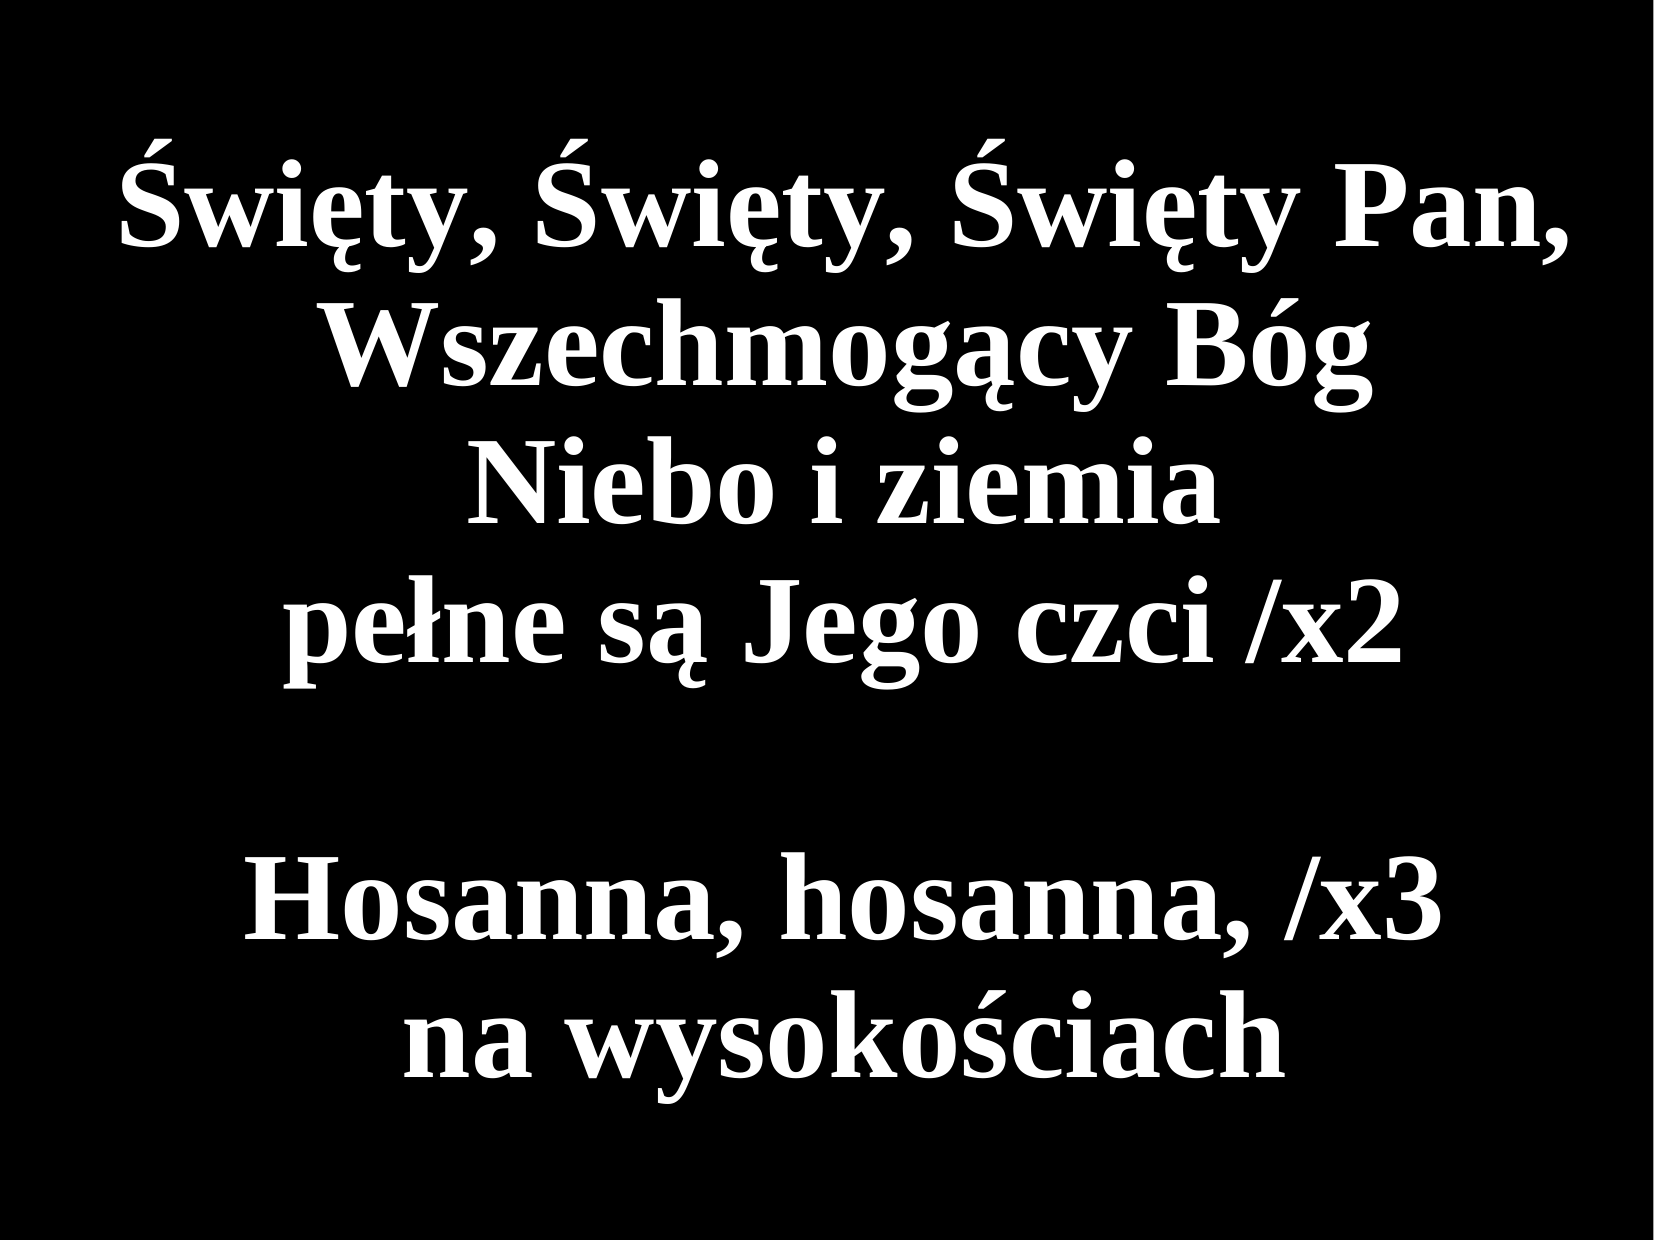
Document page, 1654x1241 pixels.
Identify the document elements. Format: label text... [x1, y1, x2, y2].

subtitle Święty, Święty, Święty Pan, Wszechmogący Bóg Niebo i ziemia pełne są Jego czci /x2 Hosanna, hosanna, /x3 na wysokościach [0, 0, 1654, 1241]
